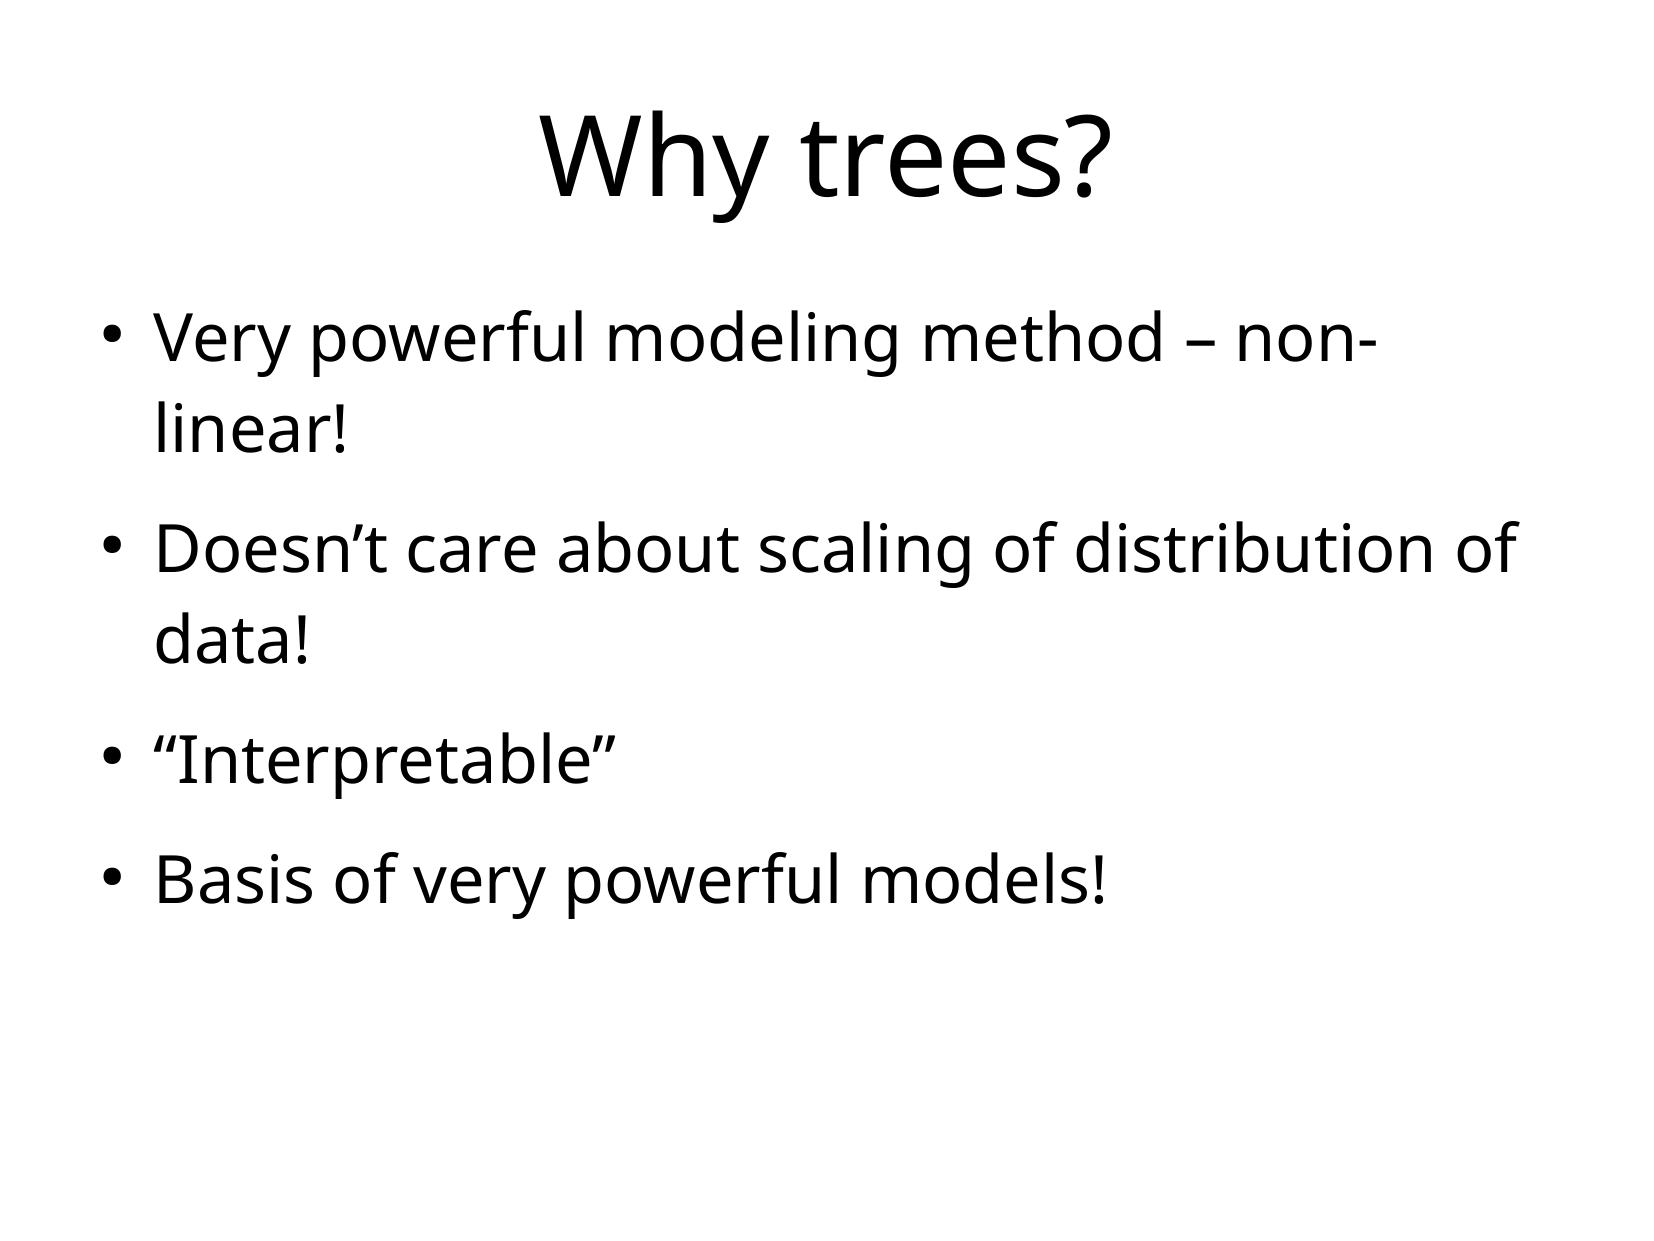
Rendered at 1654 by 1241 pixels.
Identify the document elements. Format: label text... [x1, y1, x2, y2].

list Very powerful modeling method – non-linear! Doesn’t care about scaling of distribution of data! “Interpretable” Basis of very powerful models! [82, 290, 1571, 1010]
title Why trees? [82, 49, 1571, 257]
